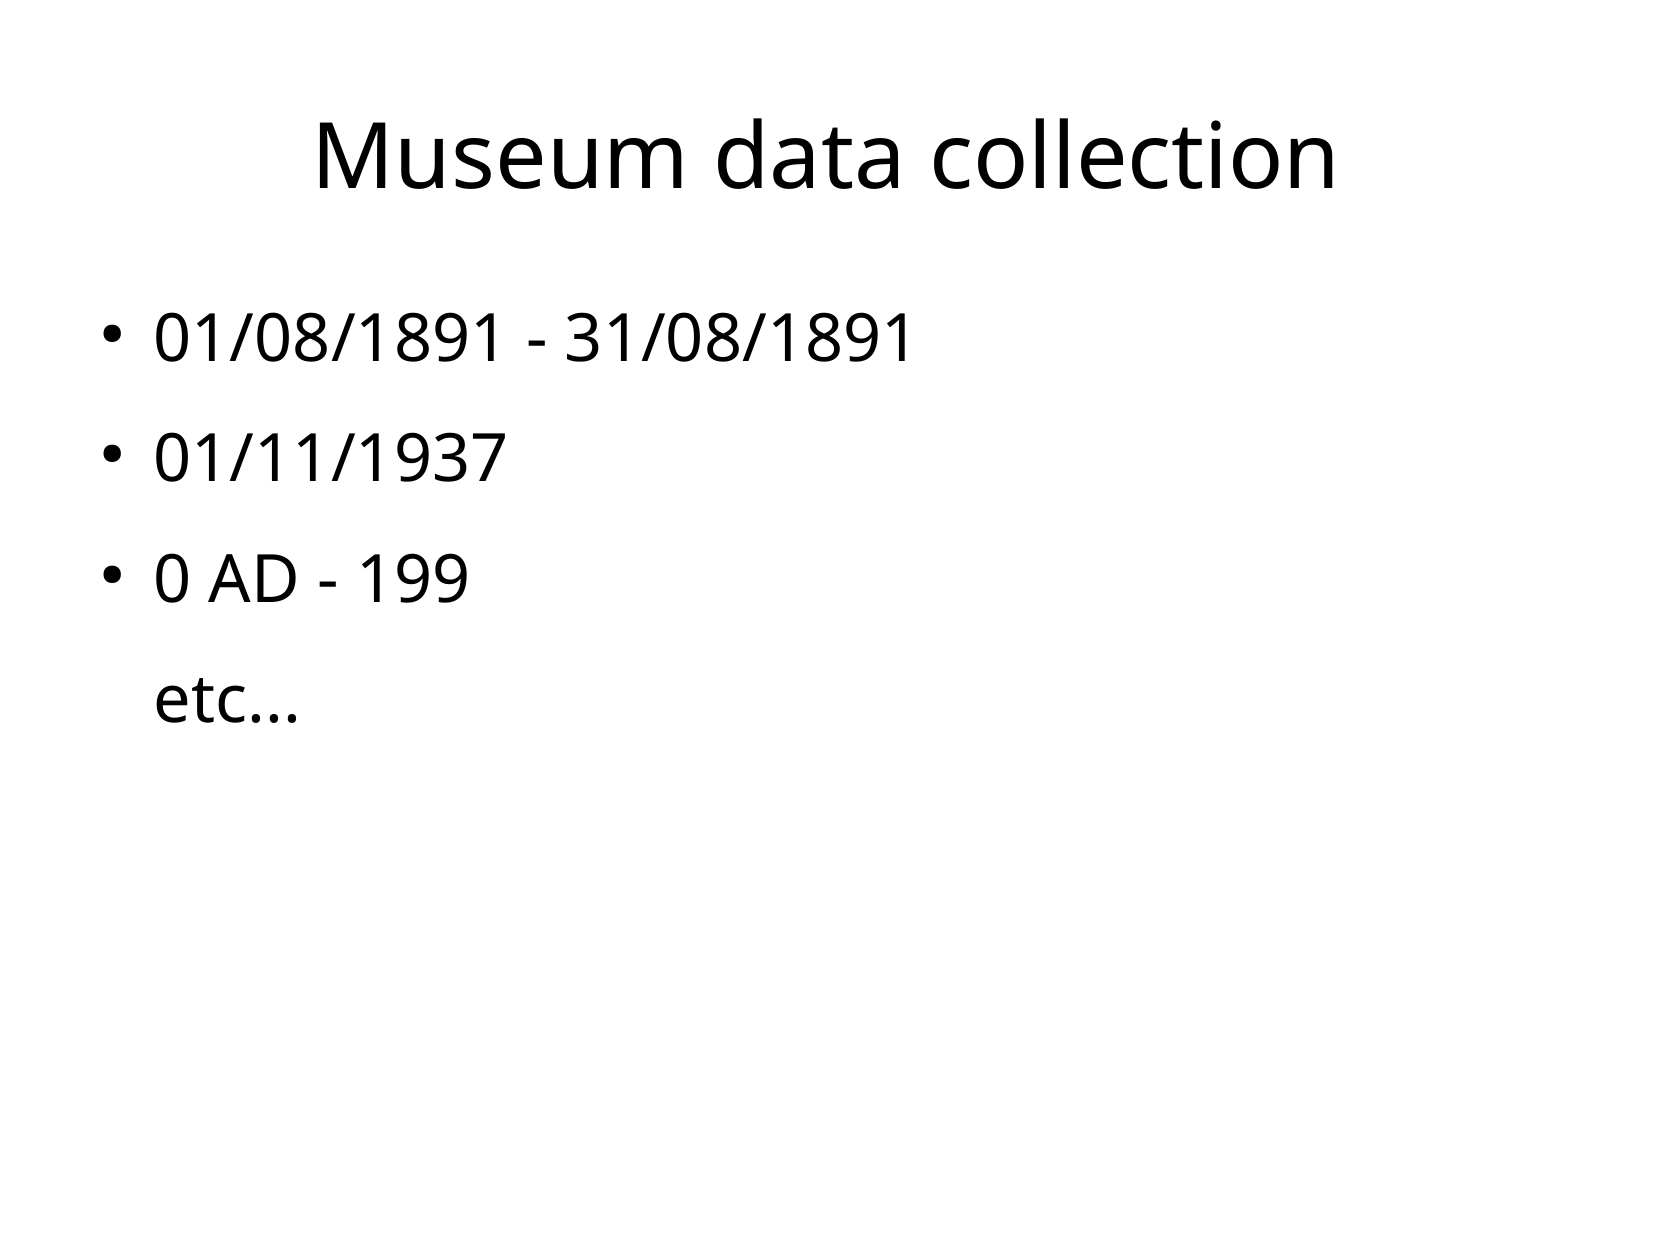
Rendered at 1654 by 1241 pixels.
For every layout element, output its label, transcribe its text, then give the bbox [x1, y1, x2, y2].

list 01/08/1891 - 31/08/1891 01/11/1937 0 AD - 199 etc... [82, 290, 1571, 1094]
title Museum data collection [82, 56, 1571, 250]
